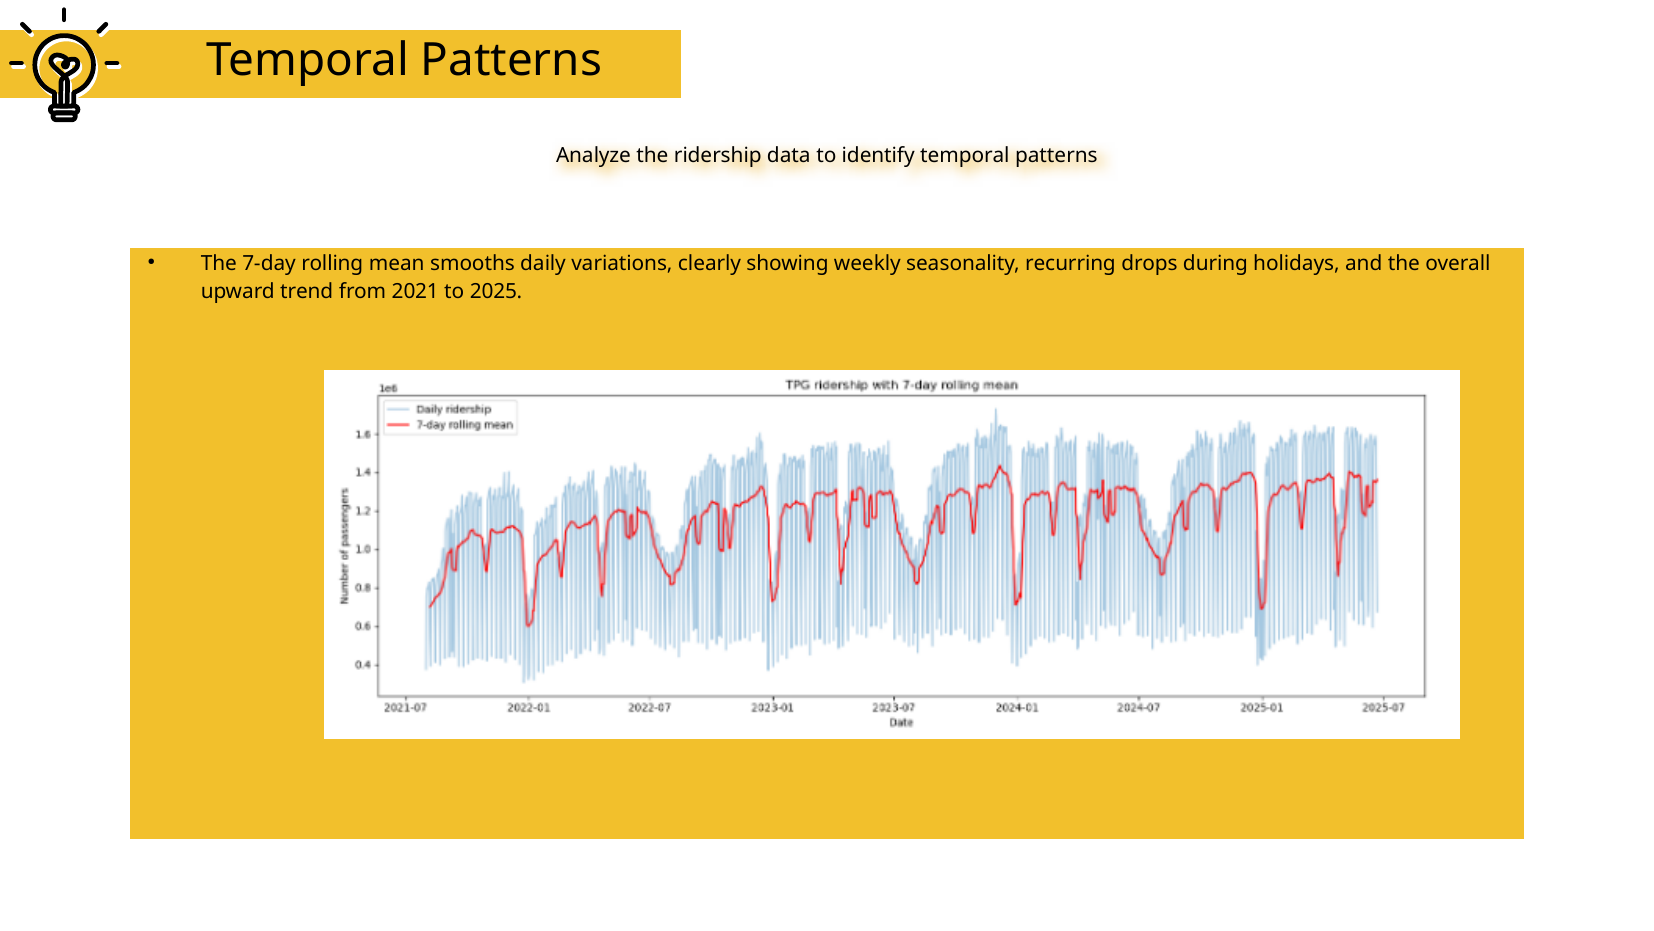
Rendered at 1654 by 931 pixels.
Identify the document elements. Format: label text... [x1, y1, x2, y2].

subtitle Temporal Patterns [132, 17, 677, 97]
picture [324, 370, 1460, 739]
title Analyze the ridership data to identify temporal patterns [82, 88, 1571, 249]
list The 7-day rolling mean smooths daily variations, clearly showing weekly seasonality, recurring drops during holidays, and the overall upward trend from 2021 to 2025. [129, 248, 1524, 414]
